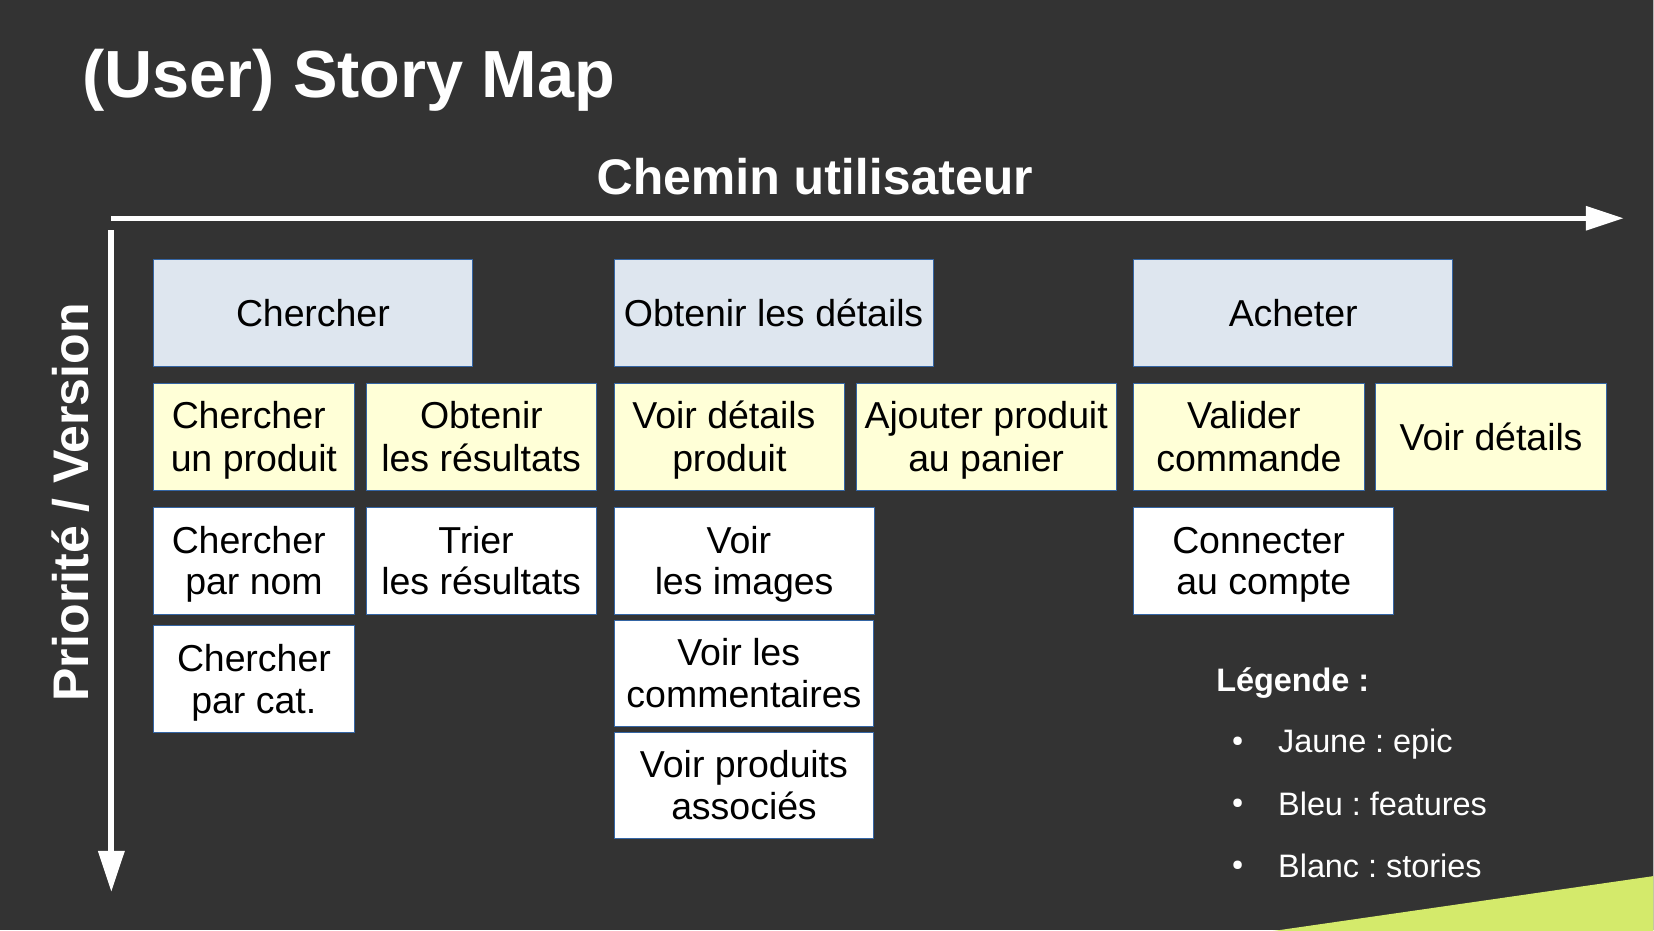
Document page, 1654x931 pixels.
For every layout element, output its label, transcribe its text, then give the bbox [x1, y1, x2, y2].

text_box Chercher par cat. [153, 625, 355, 733]
list Légende : Jaune : epic Bleu : features Blanc : stories [1216, 661, 1630, 886]
text_box Chemin utilisateur [496, 142, 1134, 213]
text_box Chercher [153, 259, 473, 367]
text_box Chercher par nom [153, 507, 355, 615]
text_box Acheter [1133, 259, 1453, 367]
text_box Obtenir les détails [614, 259, 934, 367]
text_box Obtenir les résultats [366, 383, 597, 491]
text_box Chercher un produit [153, 383, 355, 491]
title (User) Story Map [82, 37, 1571, 122]
text_box Ajouter produit au panier [856, 383, 1117, 491]
text_box Voir produits associés [614, 732, 874, 839]
text_box Voir les images [614, 507, 875, 615]
text_box Voir détails produit [614, 383, 845, 491]
text_box Priorité / Version [35, 183, 107, 822]
text_box [1273, 876, 1654, 931]
text_box Trier les résultats [366, 507, 597, 615]
text_box Voir détails [1375, 383, 1607, 491]
text_box Valider commande [1133, 383, 1365, 491]
text_box Connecter au compte [1133, 507, 1394, 615]
text_box Voir les commentaires [614, 620, 874, 727]
